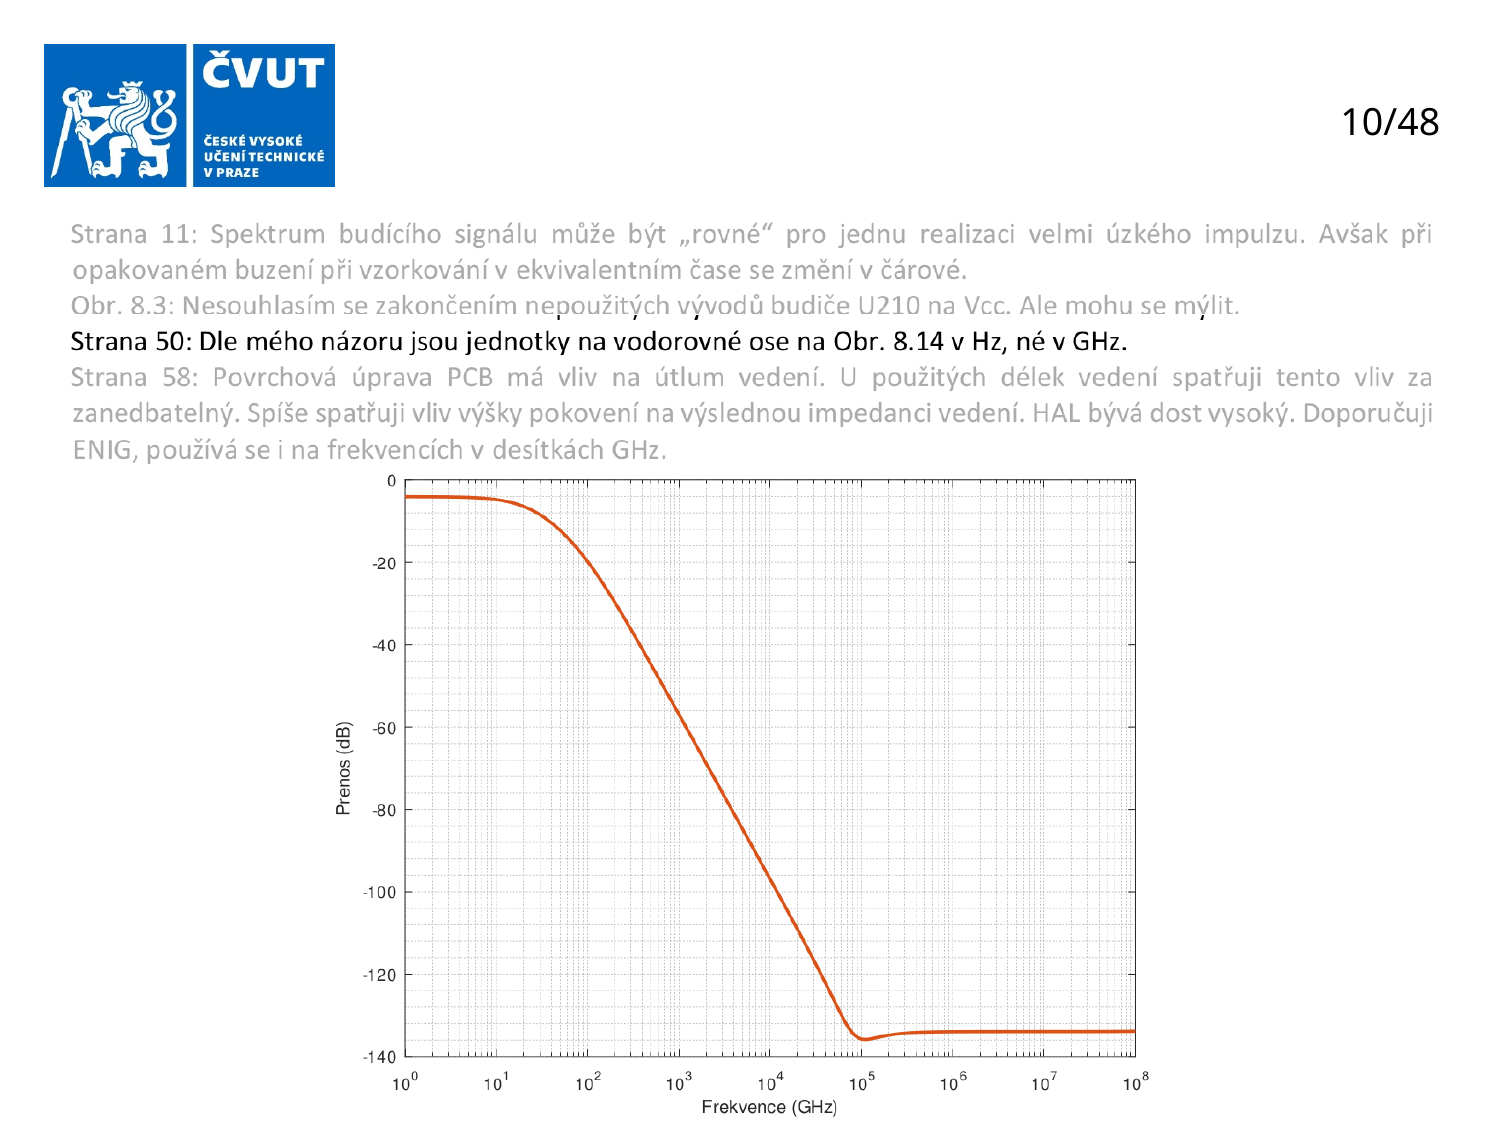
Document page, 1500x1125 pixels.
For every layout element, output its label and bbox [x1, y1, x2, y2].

text_box [15, 216, 1486, 315]
picture [327, 465, 1159, 501]
list [171, 501, 1450, 1081]
picture [60, 315, 1441, 360]
picture [44, 44, 335, 187]
text_box [15, 360, 1486, 465]
picture [327, 1081, 1159, 1124]
